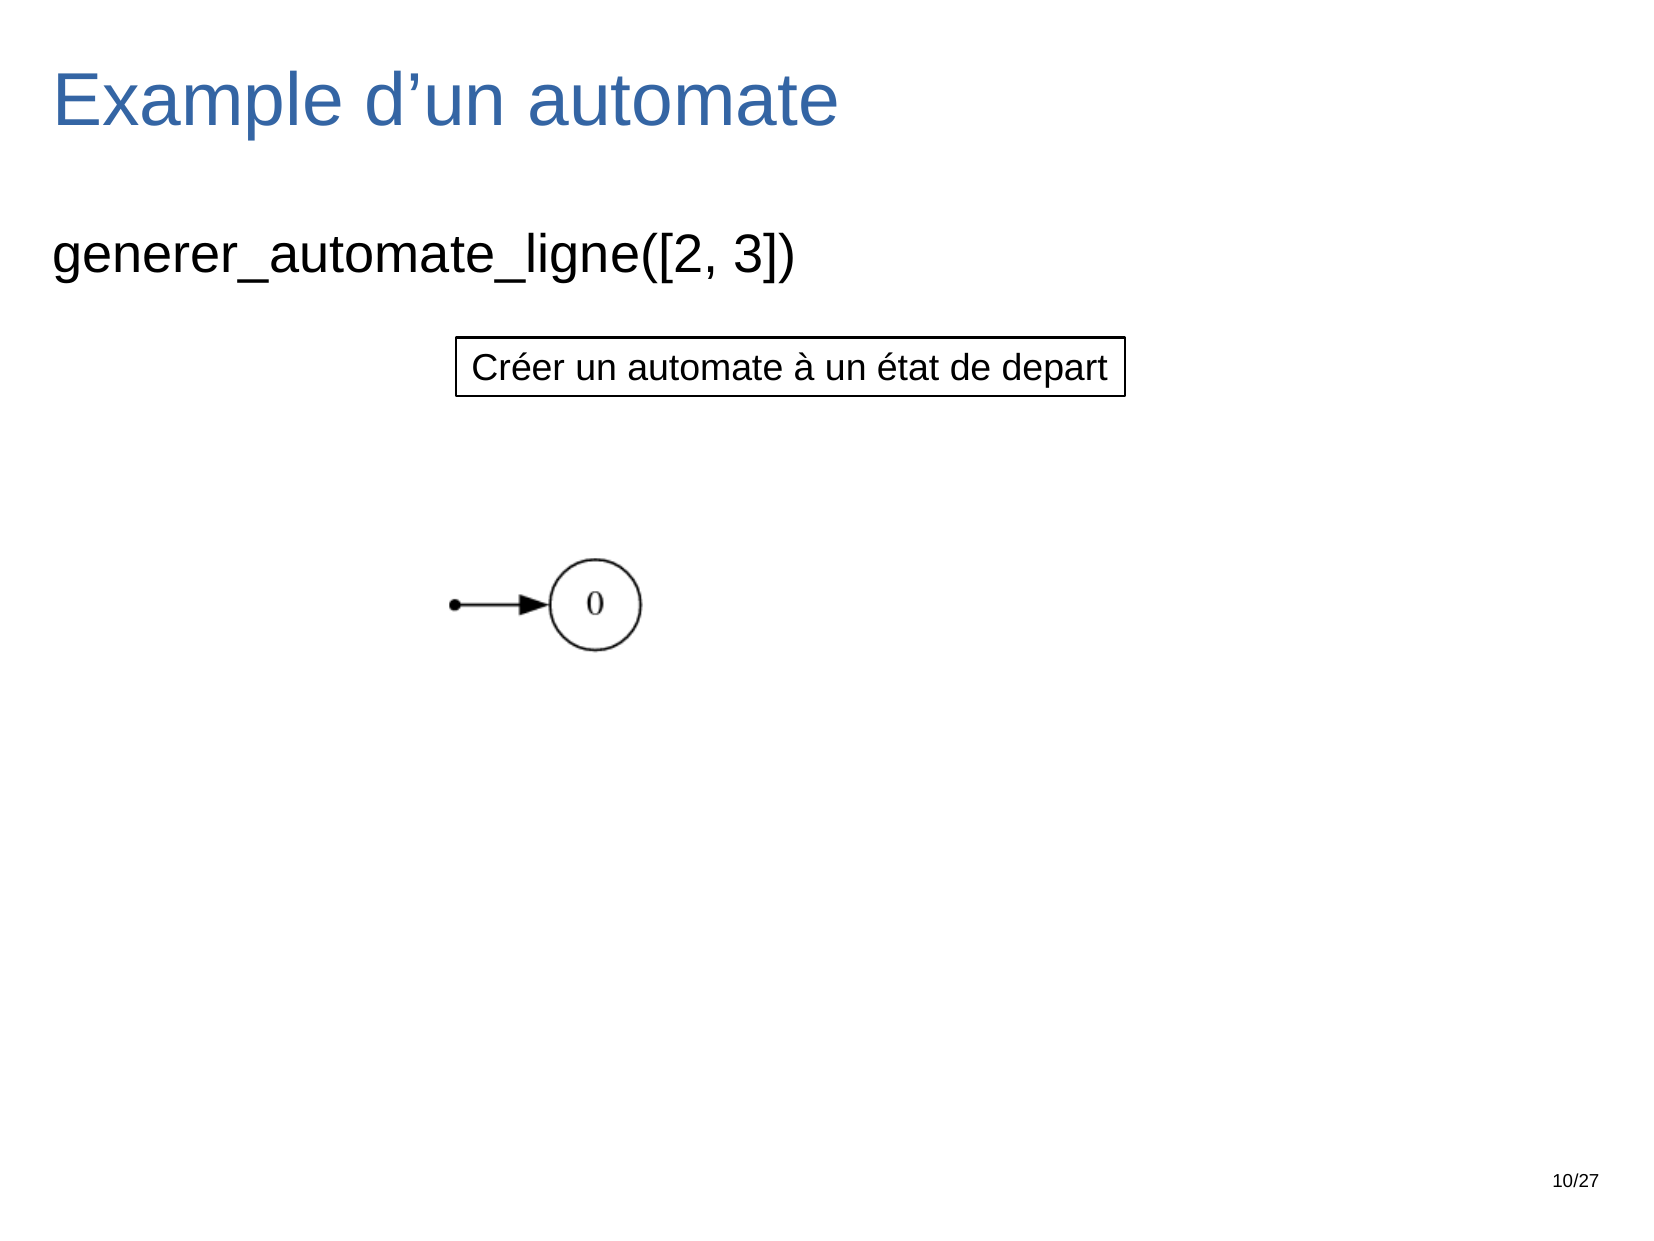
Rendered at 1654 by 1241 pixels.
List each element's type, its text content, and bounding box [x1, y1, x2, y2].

picture [426, 524, 676, 689]
text_box Créer un automate à un état de depart [455, 337, 1126, 397]
text_box Example d’un automate [37, 50, 863, 151]
text_box generer_automate_ligne([2, 3]) [37, 216, 863, 301]
text_box 10/27 [1537, 1162, 1614, 1199]
